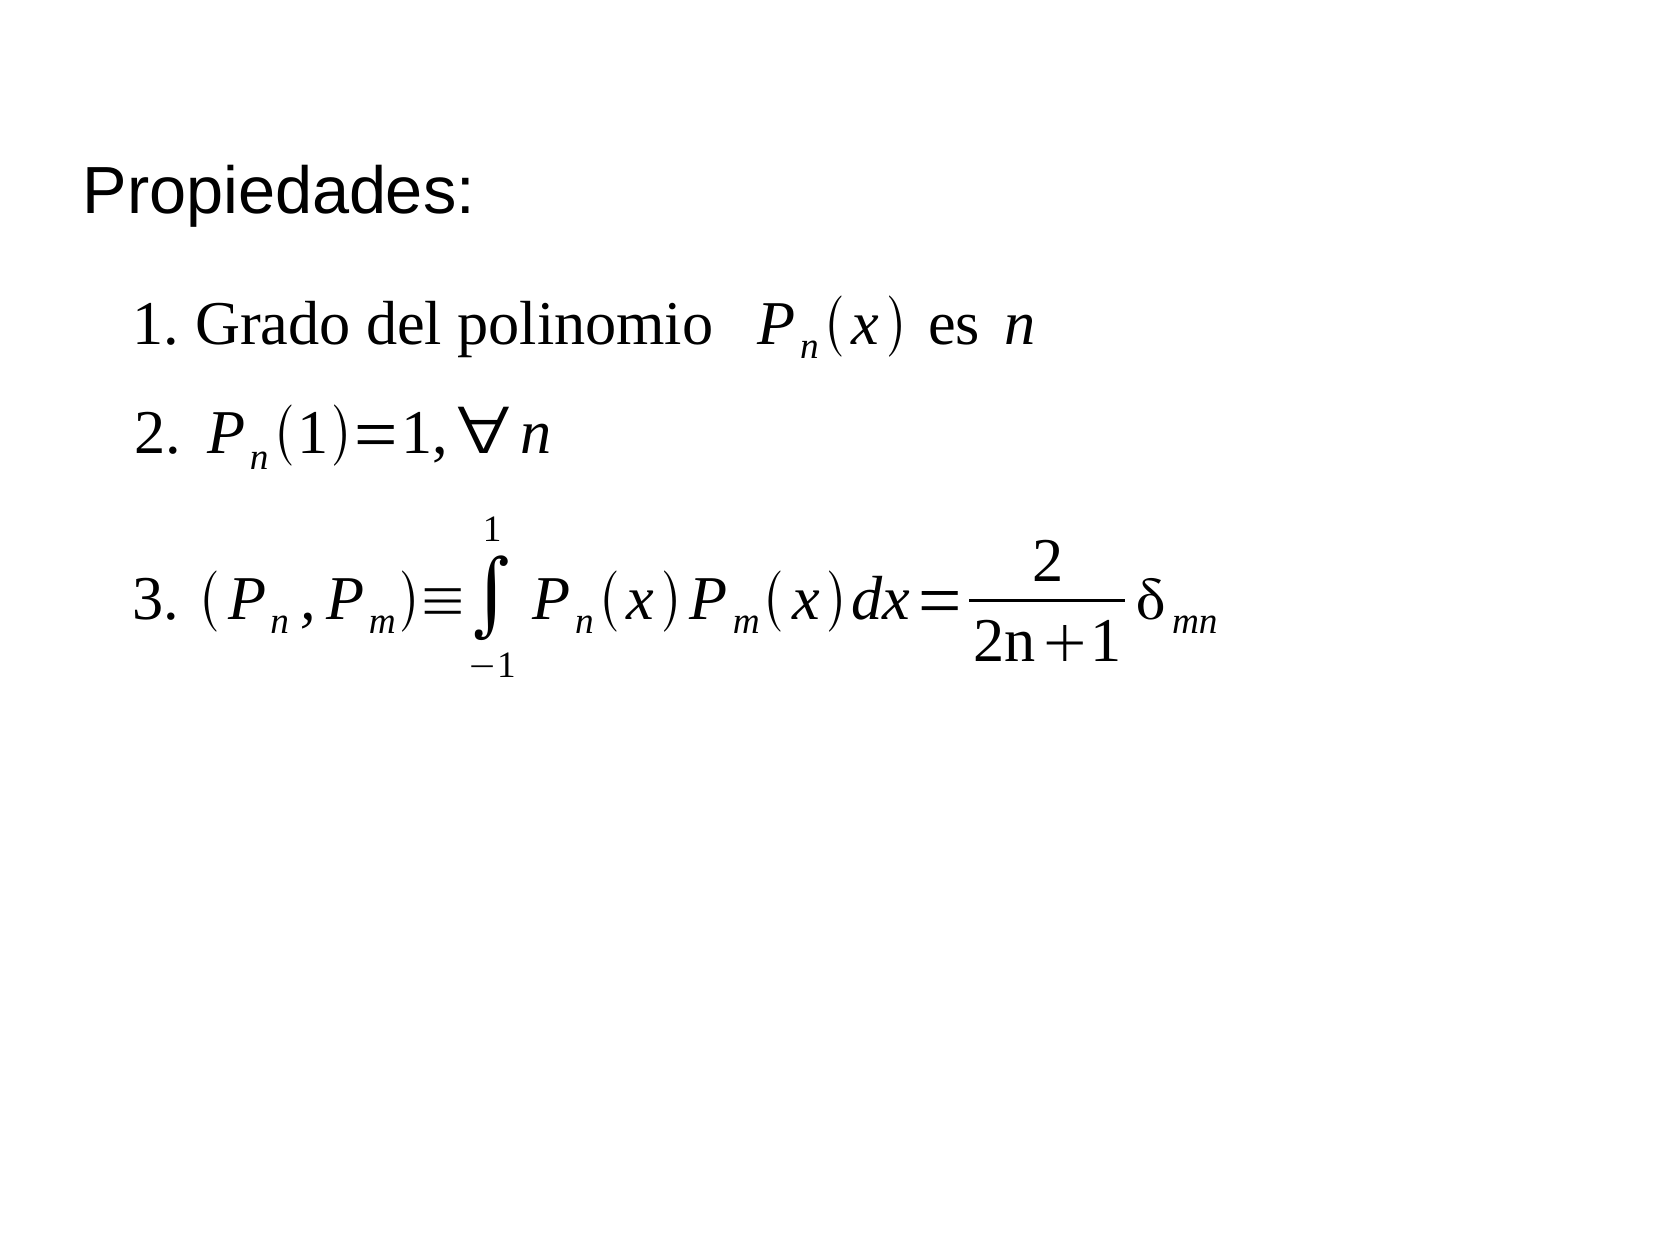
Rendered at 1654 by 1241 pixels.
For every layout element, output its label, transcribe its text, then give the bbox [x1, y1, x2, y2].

text_box Propiedades: [82, 150, 1571, 231]
chart [126, 288, 1224, 687]
